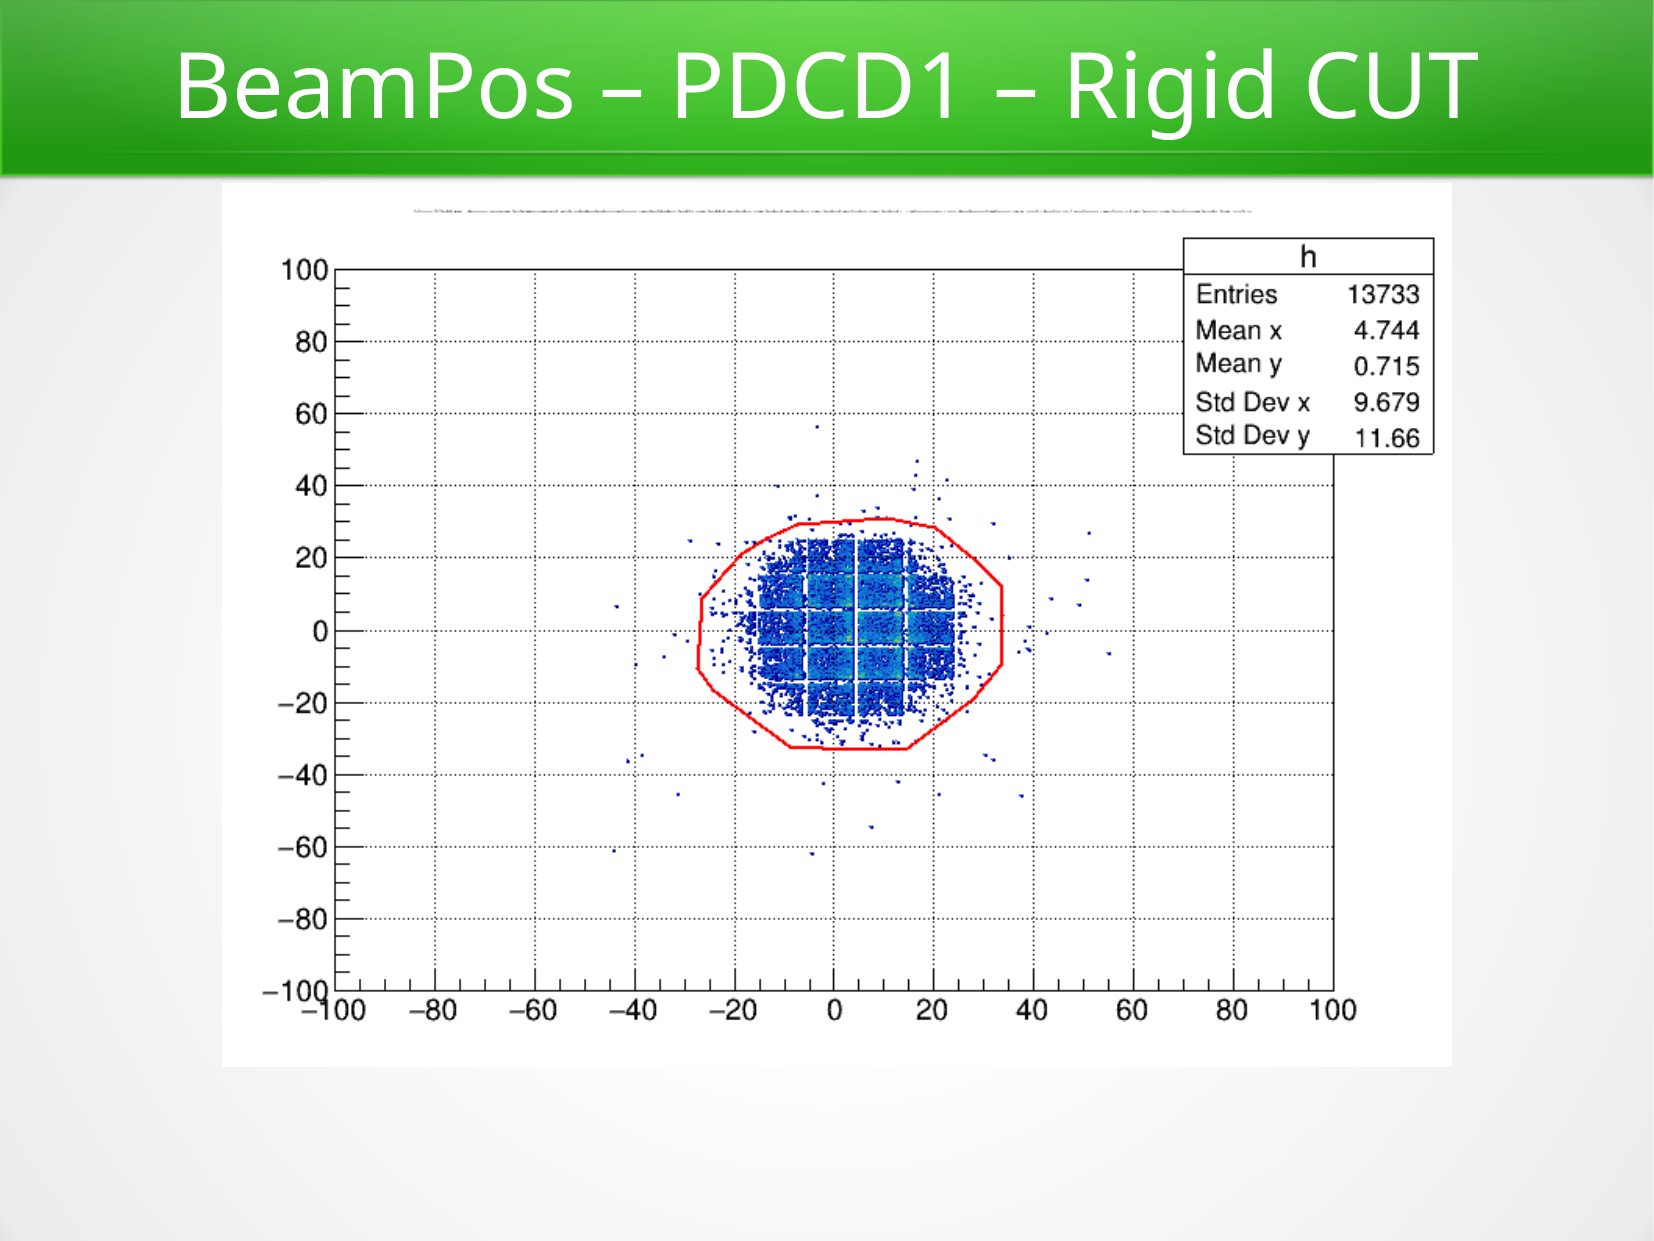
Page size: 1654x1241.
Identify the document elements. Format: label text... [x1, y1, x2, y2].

title BeamPos – PDCD1 – Rigid CUT [82, 11, 1571, 154]
picture [0, 0, 1654, 1241]
